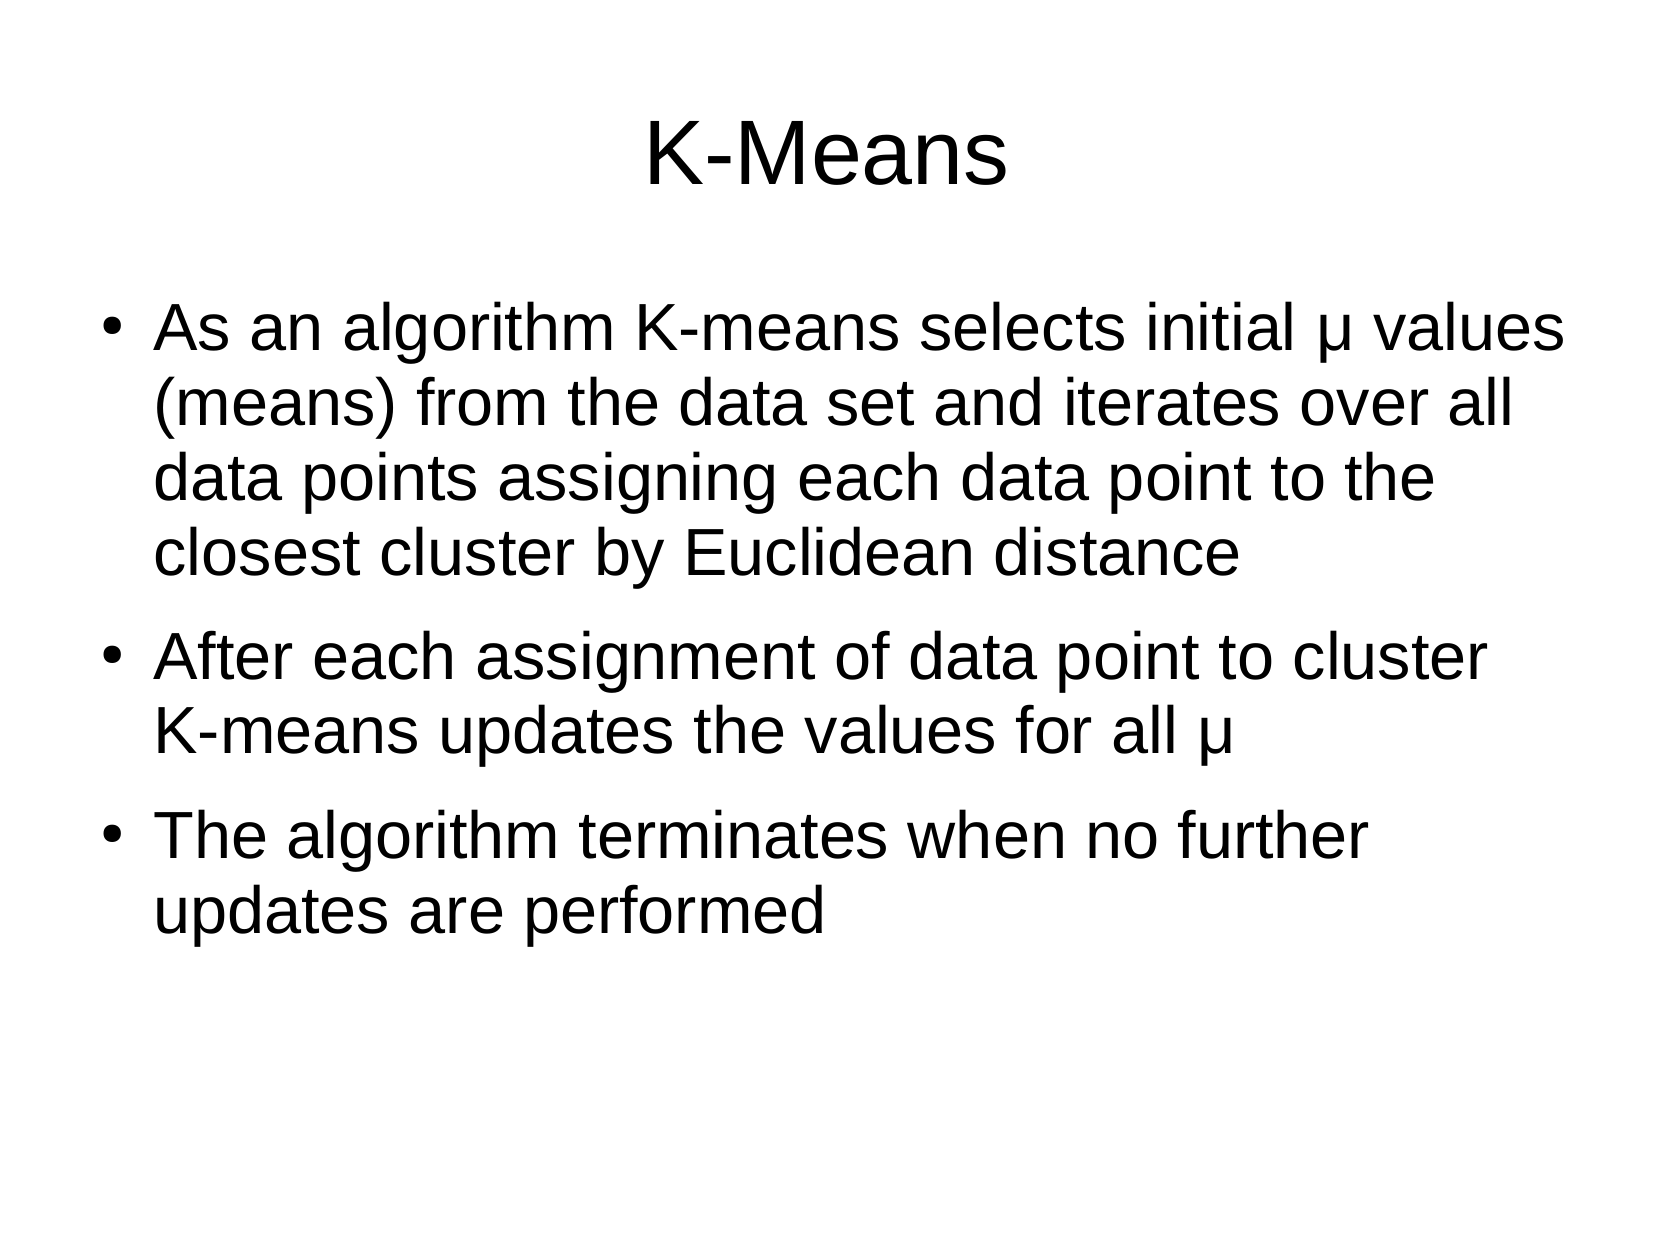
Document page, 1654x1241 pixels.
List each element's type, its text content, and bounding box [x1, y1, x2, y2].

title K-Means [82, 49, 1571, 257]
list As an algorithm K-means selects initial μ values (means) from the data set and iterates over all data points assigning each data point to the closest cluster by Euclidean distance After each assignment of data point to cluster K-means updates the values for all μ The algorithm terminates when no further updates are performed [82, 290, 1571, 1010]
